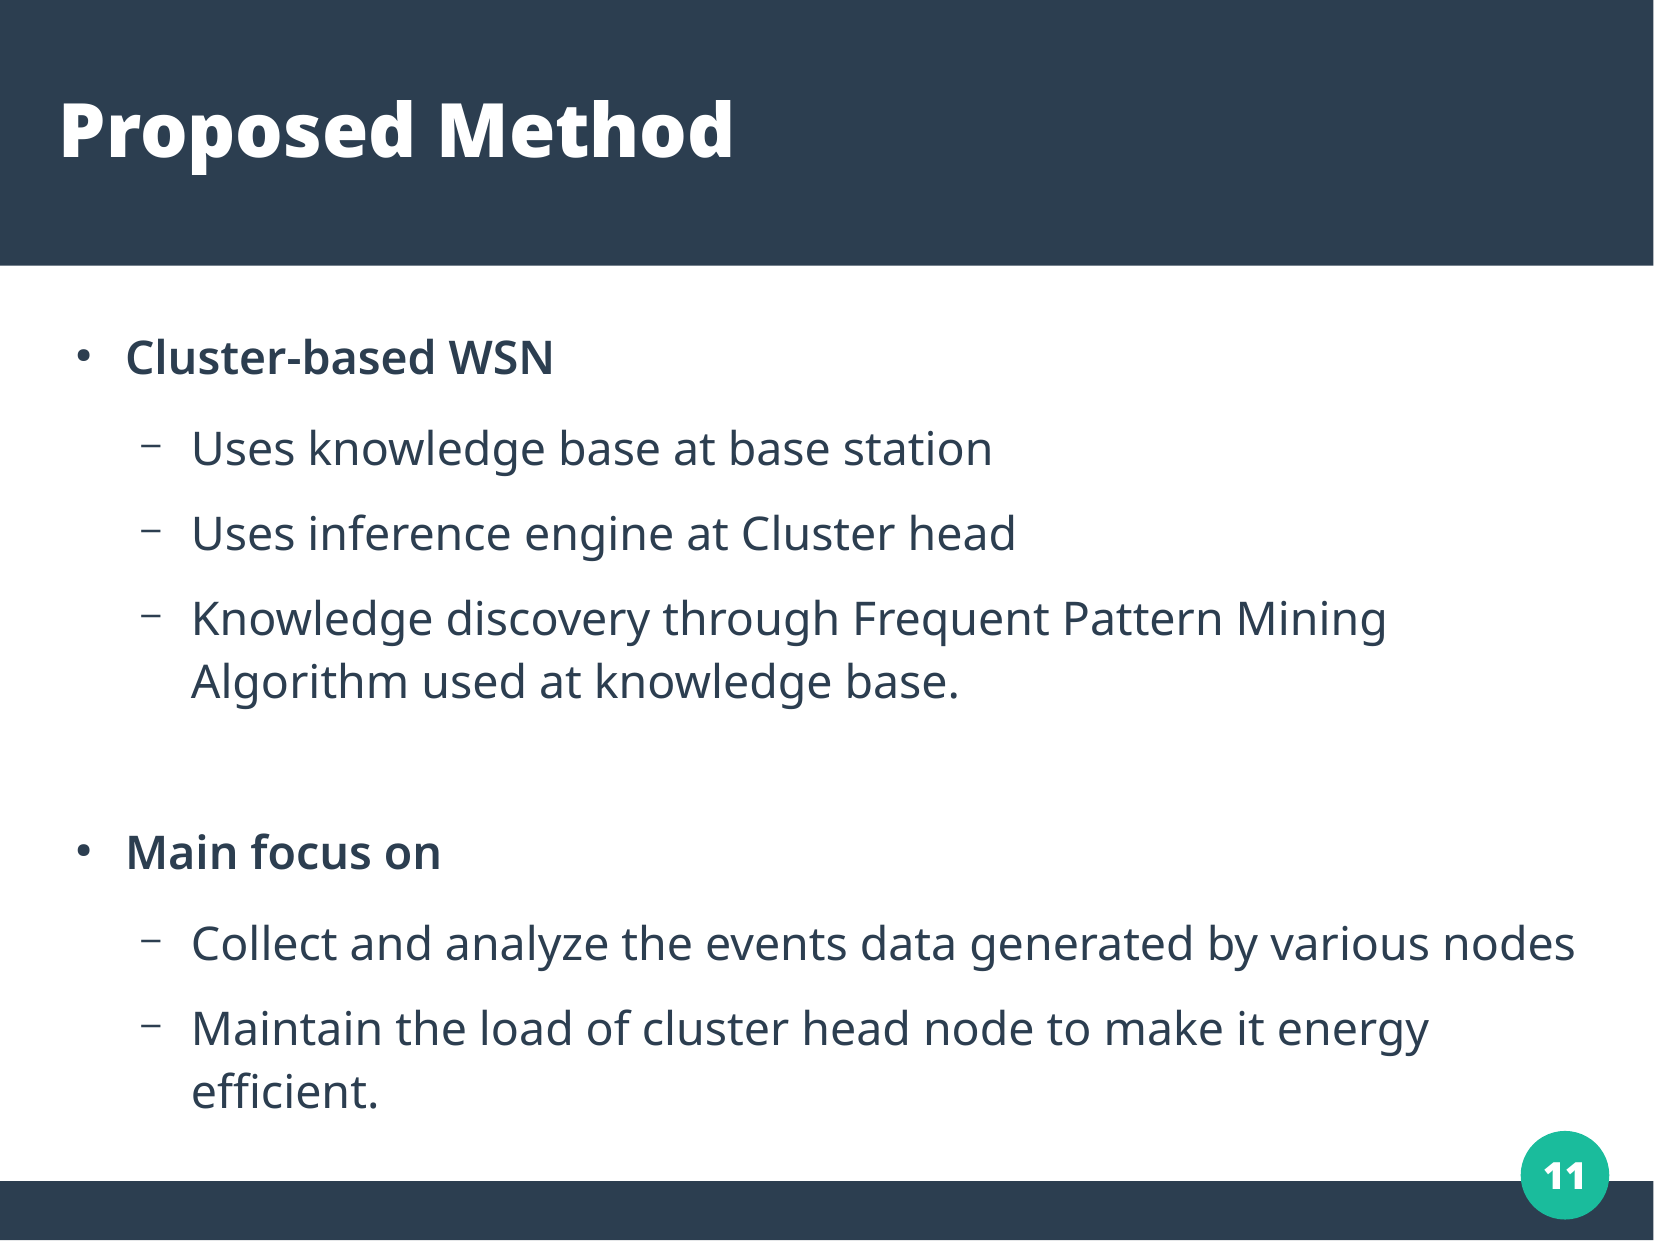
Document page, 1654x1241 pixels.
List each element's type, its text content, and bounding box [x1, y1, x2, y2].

list Cluster-based WSN Uses knowledge base at base station Uses inference engine at Cluster head Knowledge discovery through Frequent Pattern Mining Algorithm used at knowledge base. Main focus on Collect and analyze the events data generated by various nodes Maintain the load of cluster head node to make it energy efficient. [59, 324, 1595, 1152]
title Proposed Method [59, 49, 1595, 207]
